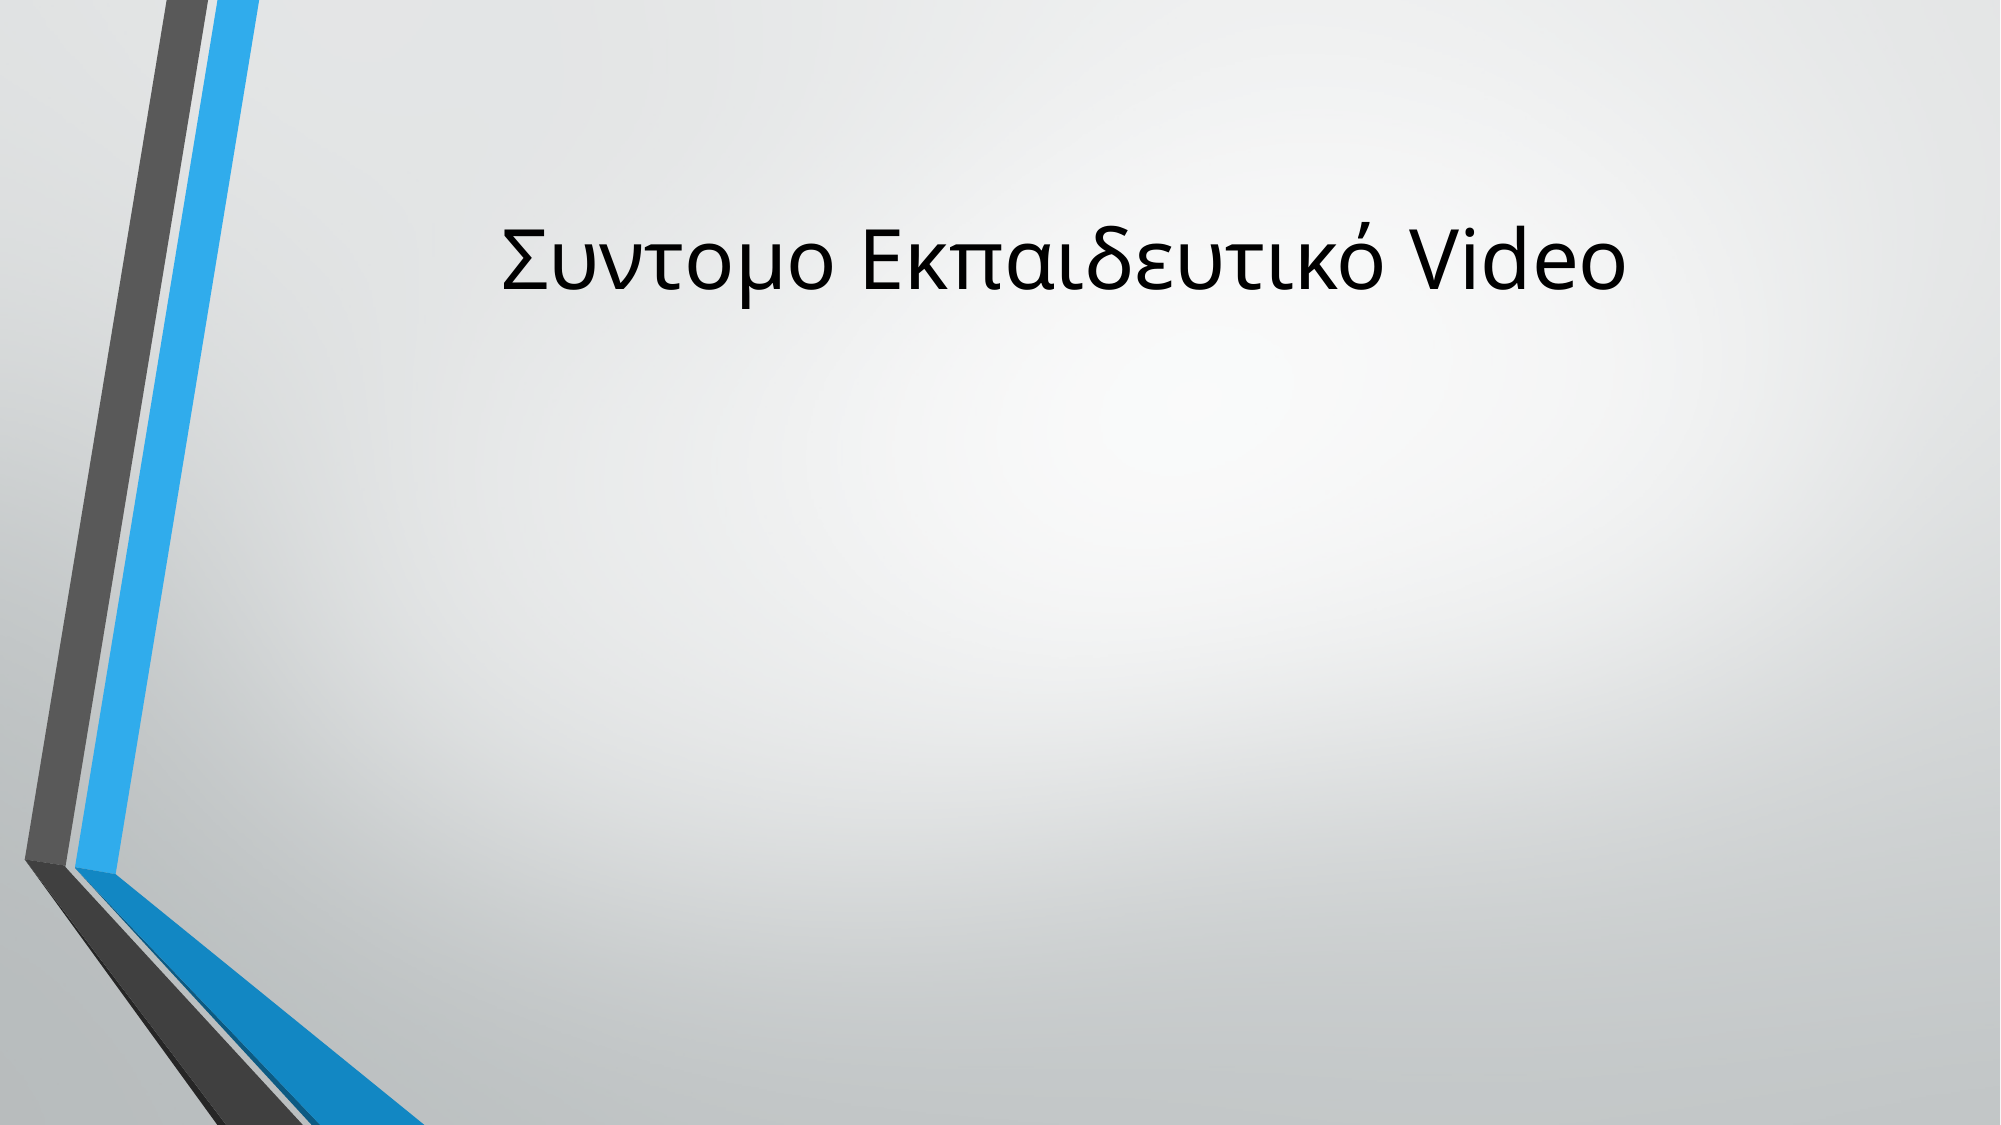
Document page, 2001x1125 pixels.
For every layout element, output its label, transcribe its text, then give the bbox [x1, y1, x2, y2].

picture [611, 437, 1519, 950]
title Συντομο Εκπαιδευτικό Video [243, 112, 1887, 400]
